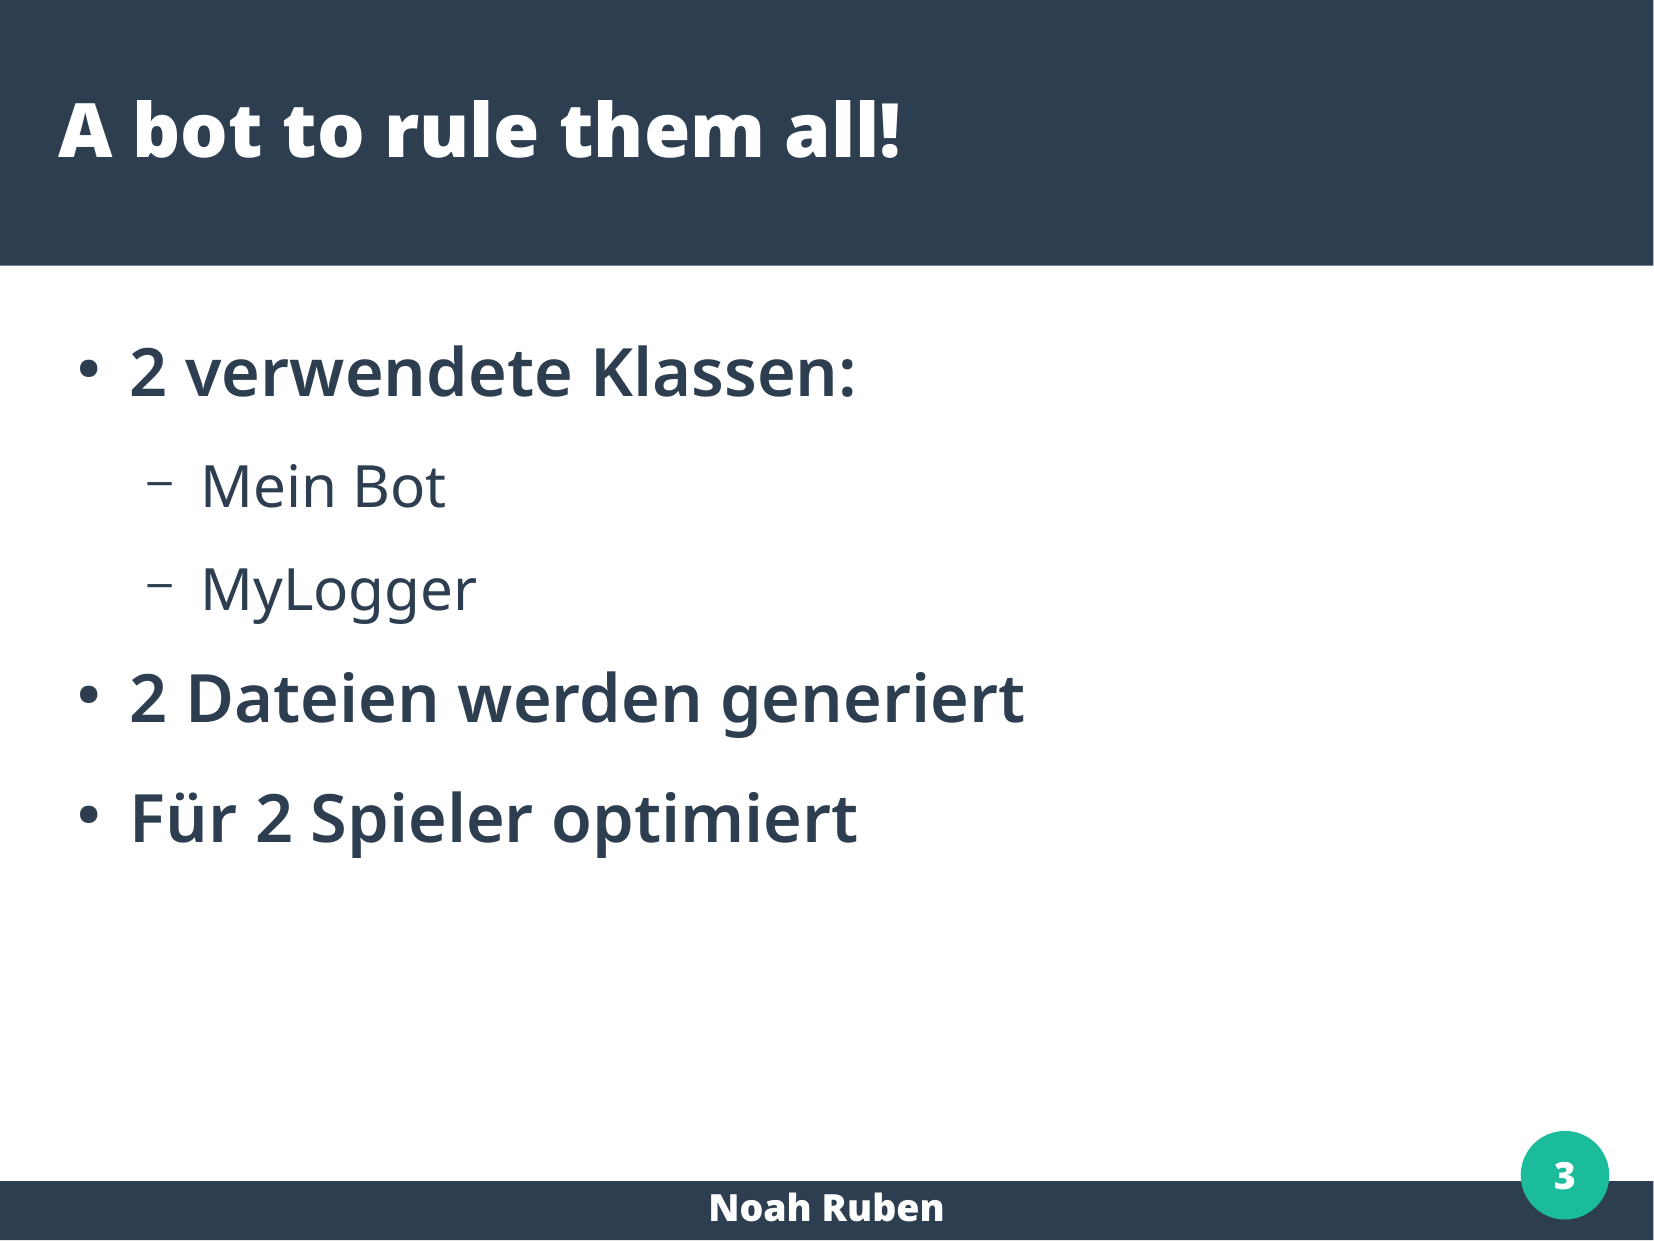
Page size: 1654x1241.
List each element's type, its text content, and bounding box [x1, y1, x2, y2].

title A bot to rule them all! [59, 49, 1595, 207]
list 2 verwendete Klassen: Mein Bot MyLogger 2 Dateien werden generiert Für 2 Spieler optimiert [59, 324, 1595, 1152]
